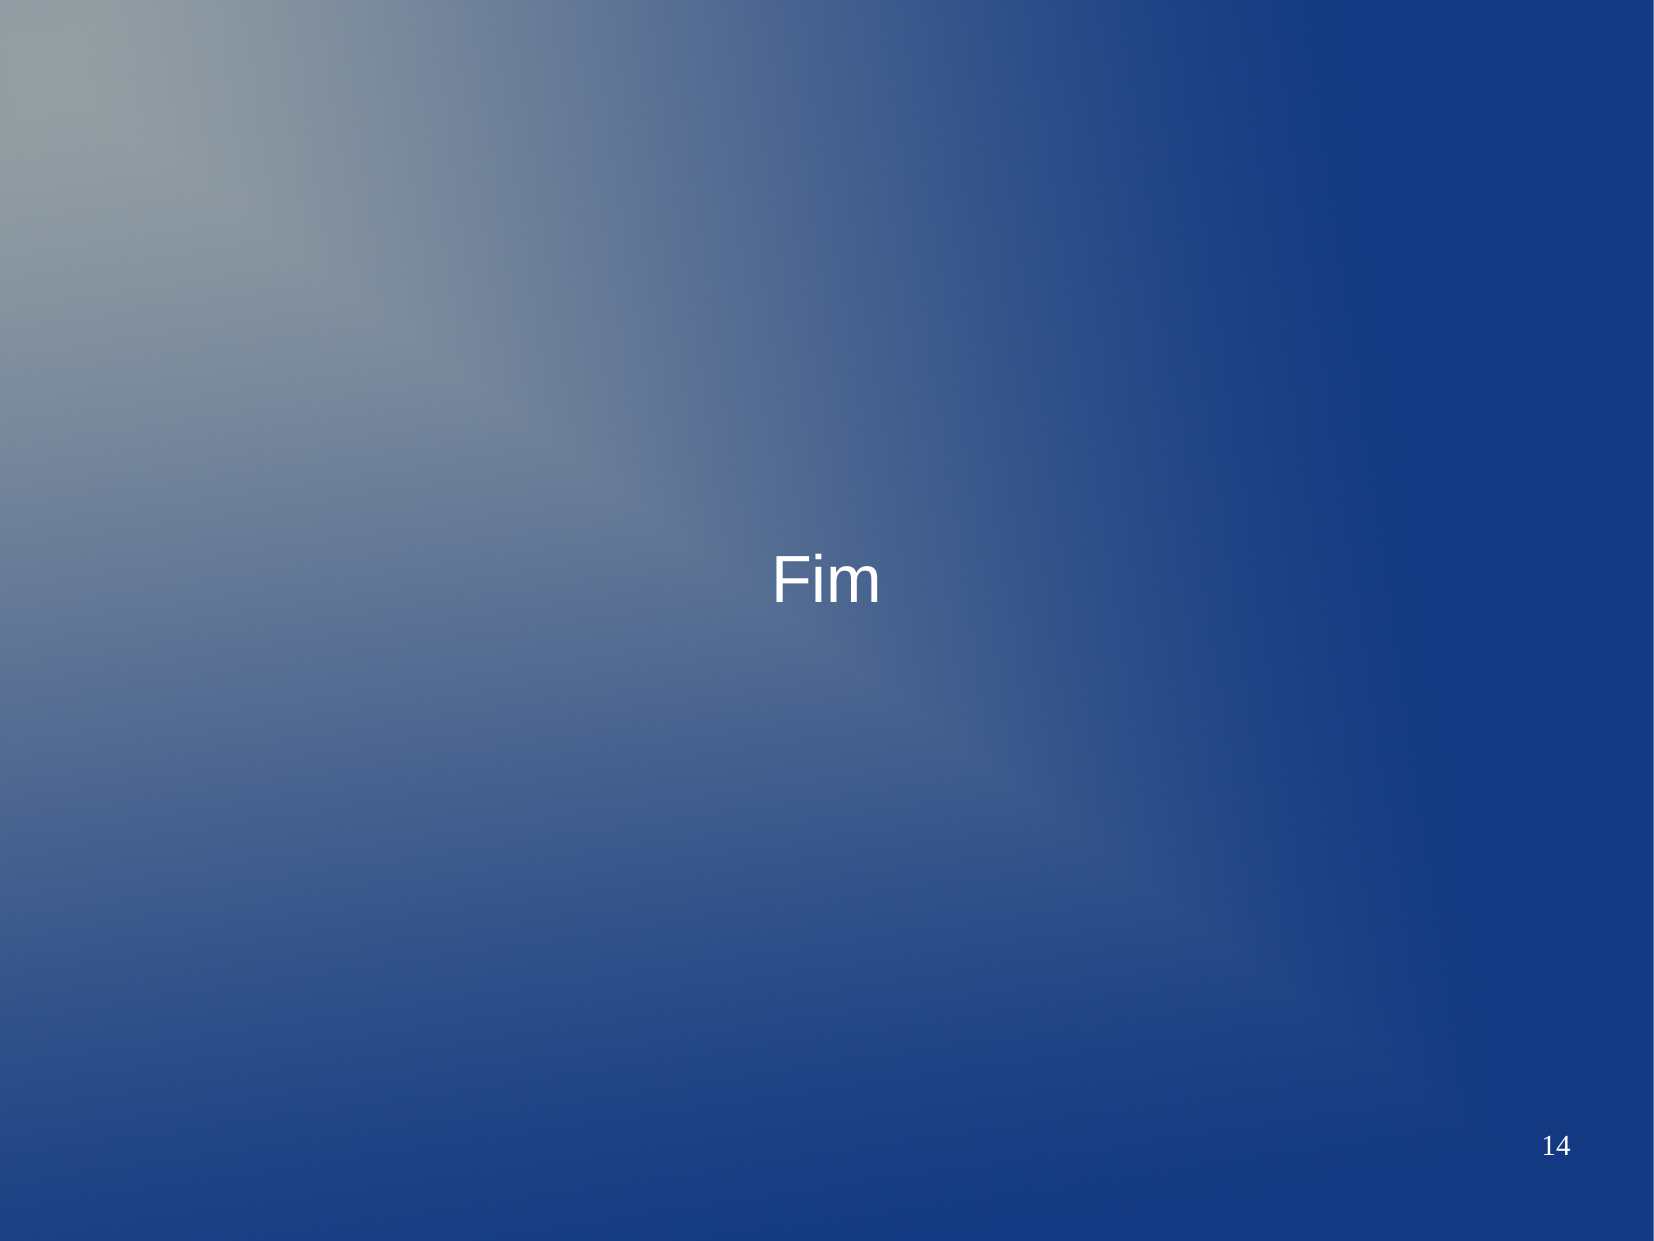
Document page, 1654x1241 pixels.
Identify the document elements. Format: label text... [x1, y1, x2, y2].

subtitle Fim [82, 49, 1571, 1109]
picture [0, 0, 1654, 1241]
